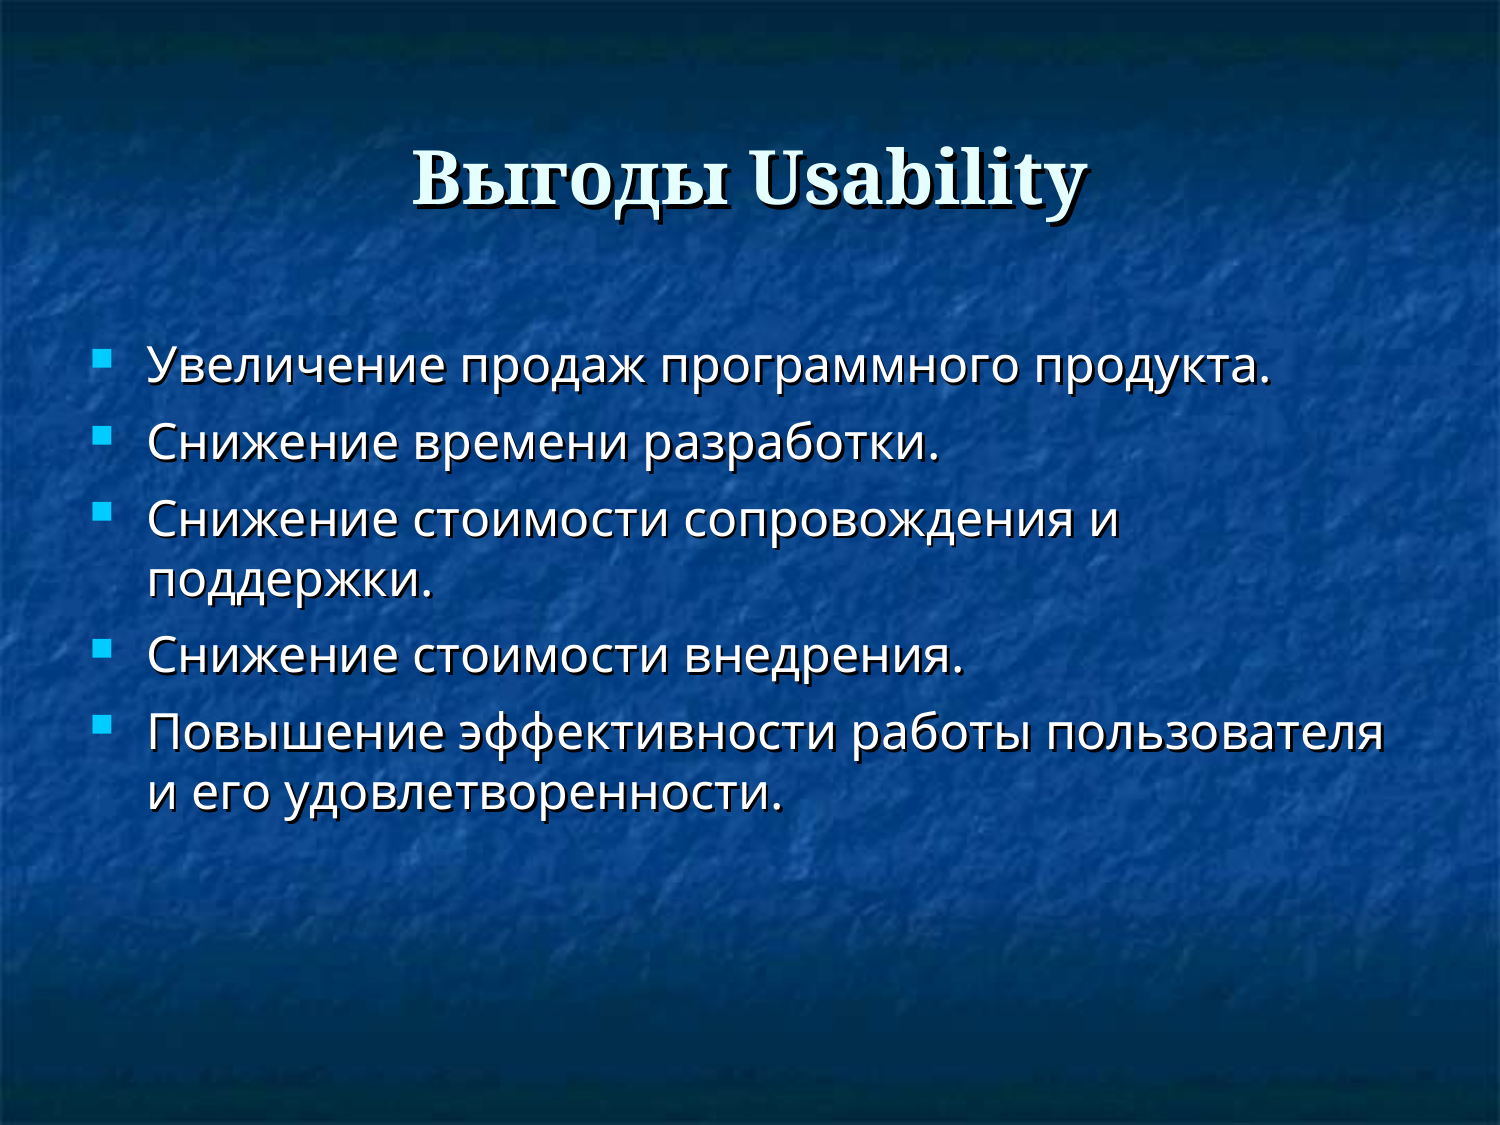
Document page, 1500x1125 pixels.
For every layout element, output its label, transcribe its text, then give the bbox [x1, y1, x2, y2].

list Увеличение продаж программного продукта. Снижение времени разработки. Снижение стоимости сопровождения и поддержки. Снижение стоимости внедрения. Повышение эффективности работы пользователя и его удовлетворенности. [75, 324, 1426, 1000]
title Выгоды Usability [75, 57, 1426, 293]
picture [0, 0, 1500, 1125]
